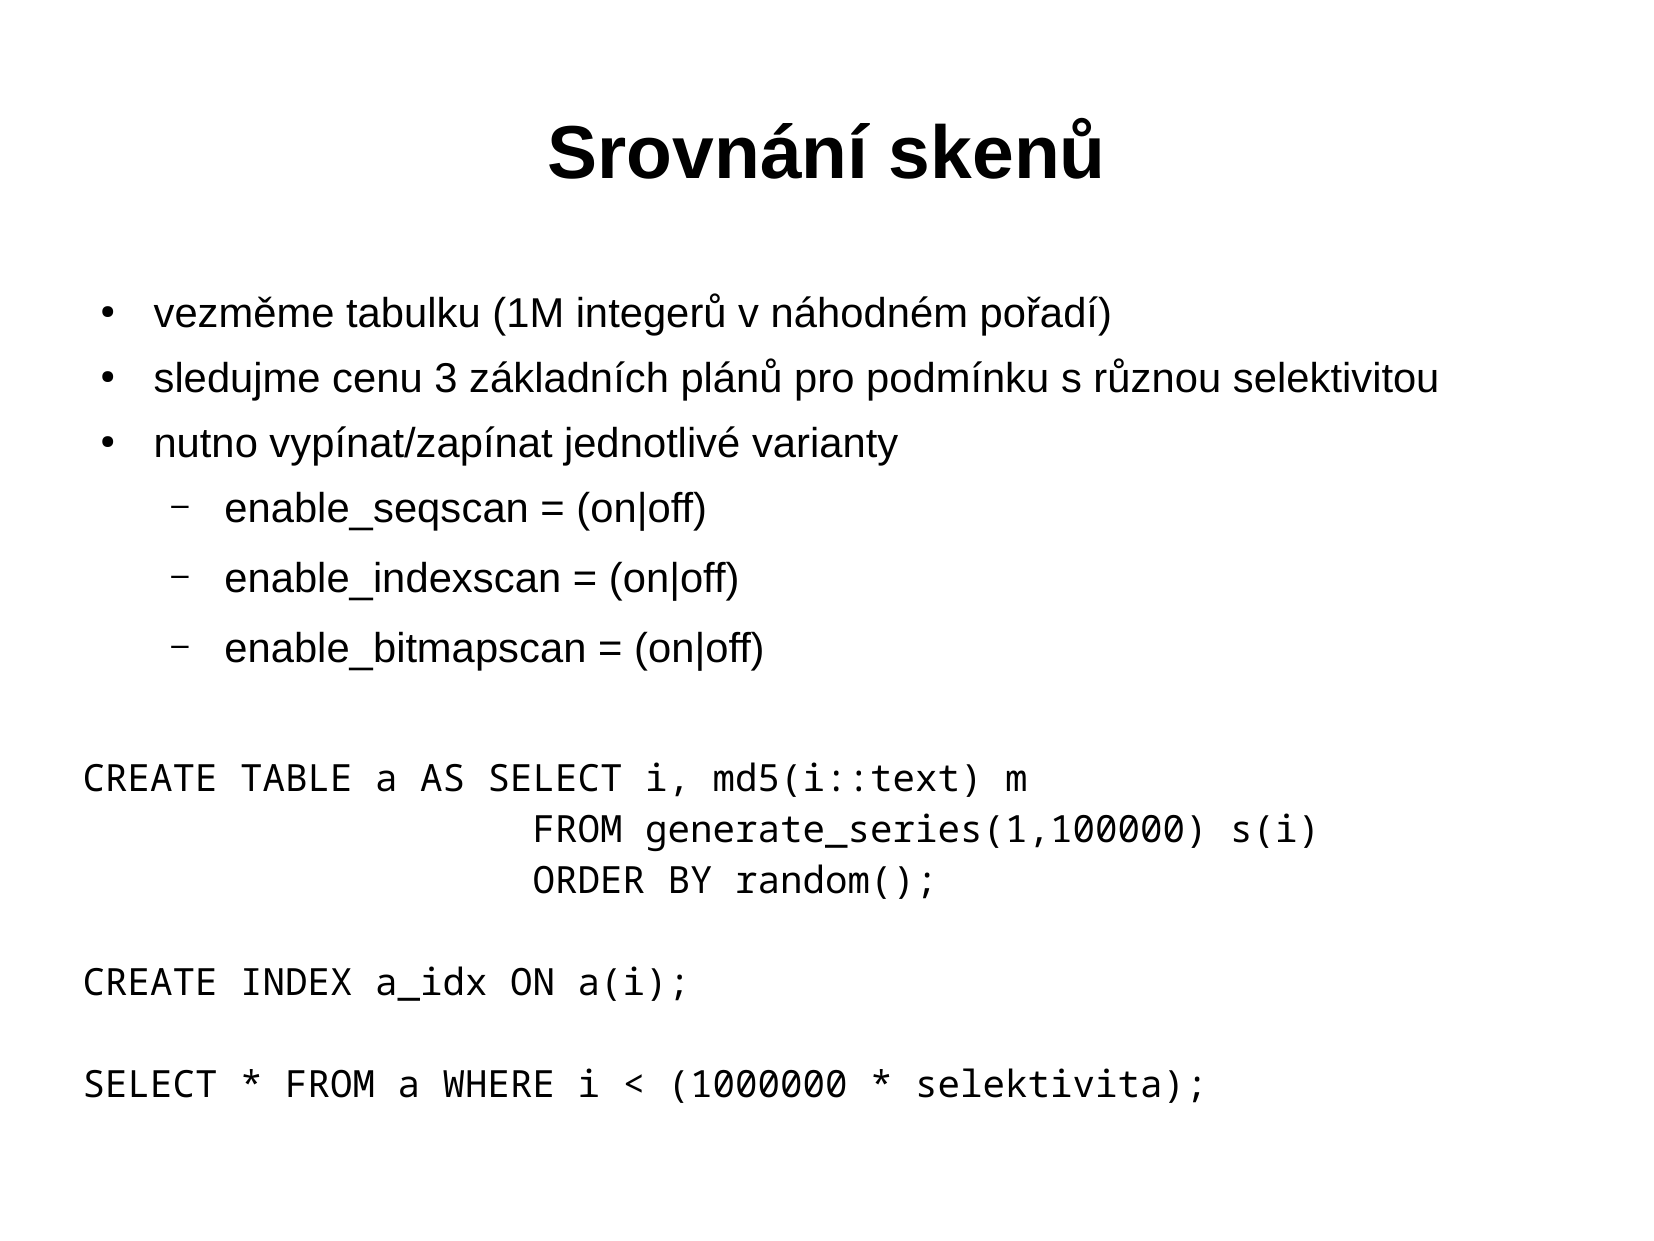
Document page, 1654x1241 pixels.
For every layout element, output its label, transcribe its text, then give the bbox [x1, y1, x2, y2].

list vezměme tabulku (1M integerů v náhodném pořadí) sledujme cenu 3 základních plánů pro podmínku s různou selektivitou nutno vypínat/zapínat jednotlivé varianty enable_seqscan = (on|off) enable_indexscan = (on|off) enable_bitmapscan = (on|off) CREATE TABLE a AS SELECT i, md5(i::text) m FROM generate_series(1,100000) s(i) ORDER BY random(); CREATE INDEX a_idx ON a(i); SELECT * FROM a WHERE i < (1000000 * selektivita); [82, 290, 1538, 1126]
title Srovnání skenů [82, 49, 1571, 257]
